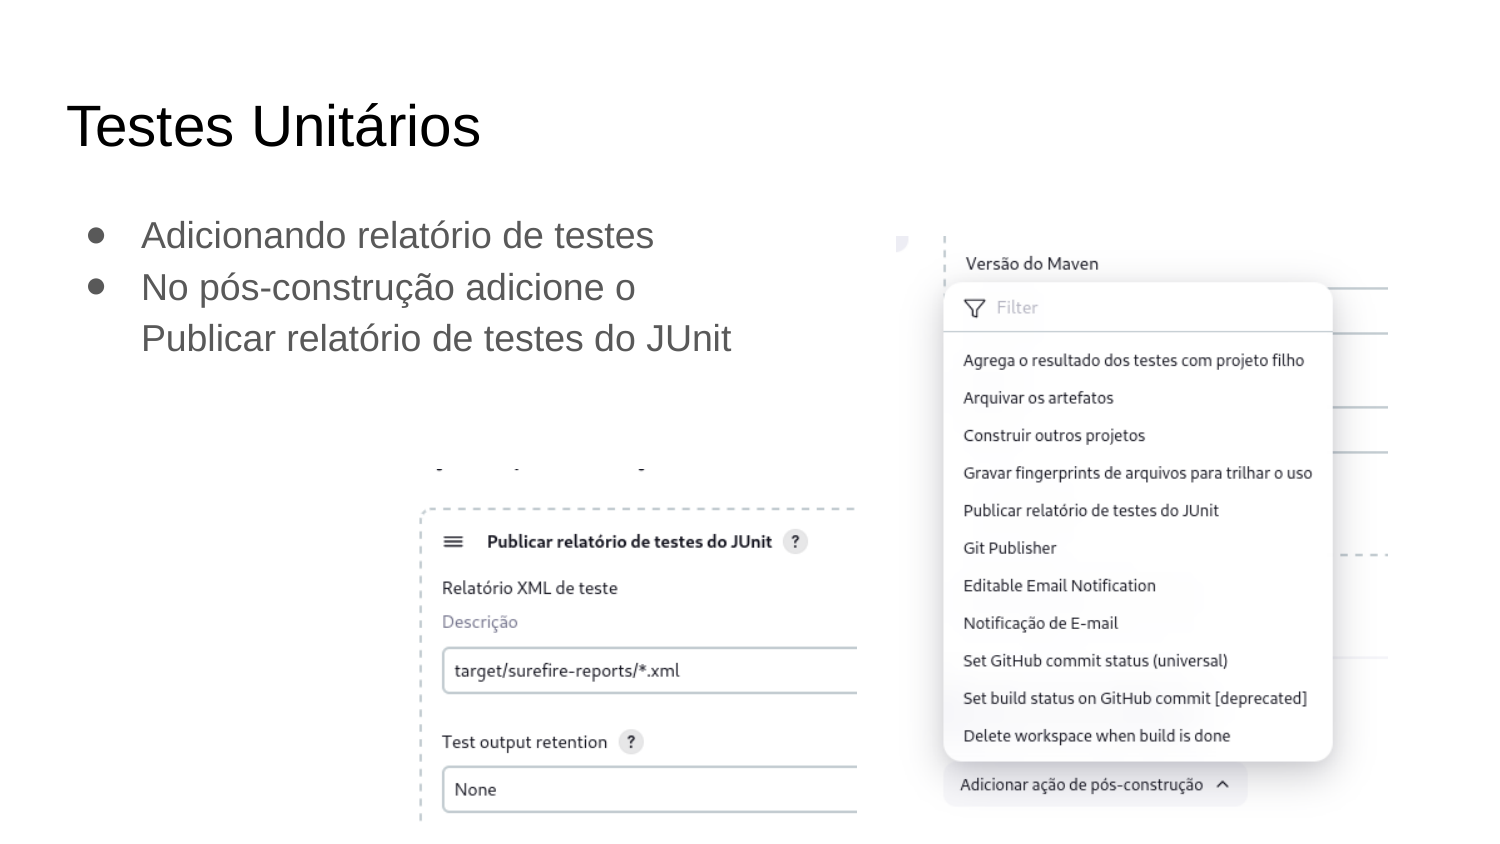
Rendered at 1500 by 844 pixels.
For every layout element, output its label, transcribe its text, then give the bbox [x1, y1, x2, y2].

title Testes Unitários [51, 72, 1449, 167]
list Adicionando relatório de testes No pós-construção adicione o Publicar relatório de testes do JUnit [51, 189, 1489, 750]
picture [896, 236, 1388, 818]
picture [397, 469, 857, 827]
